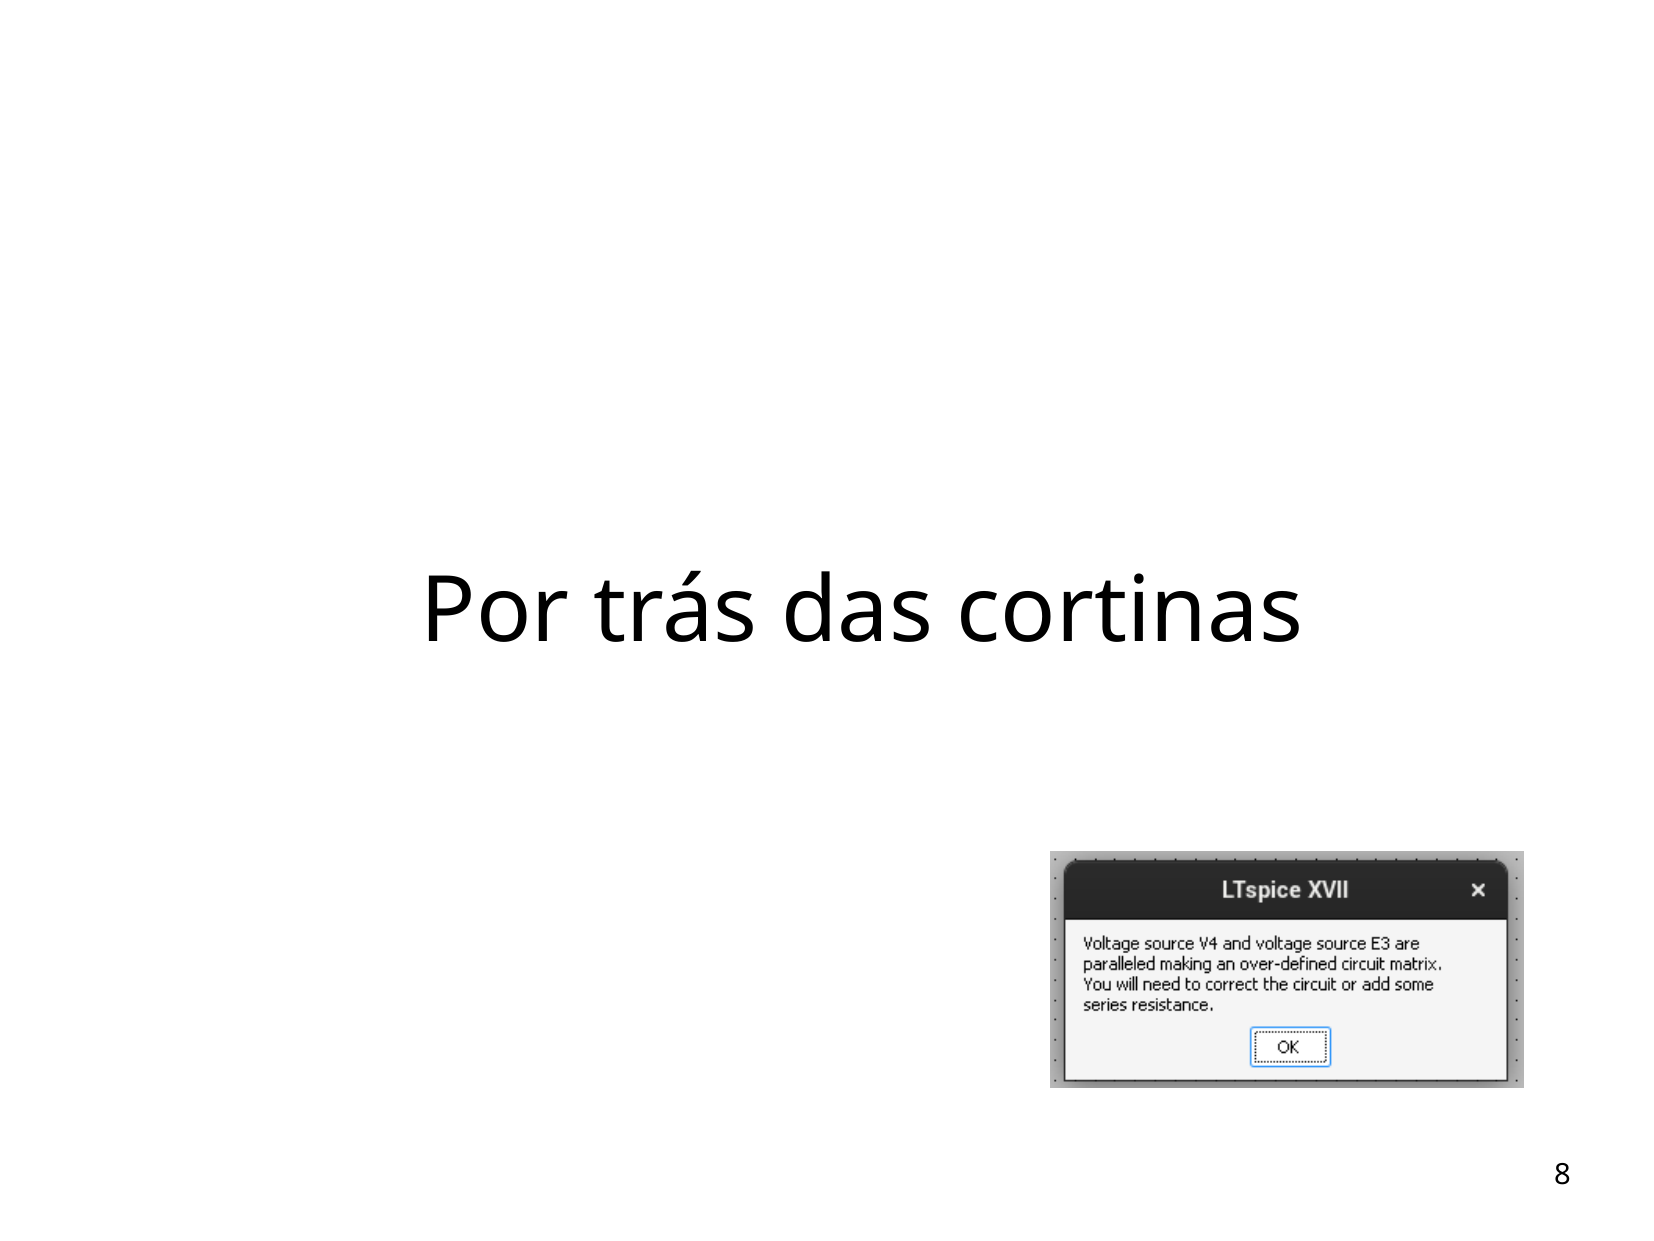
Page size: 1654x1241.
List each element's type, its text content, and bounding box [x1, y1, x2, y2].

list Por trás das cortinas [285, 543, 1369, 697]
picture [1050, 851, 1524, 1088]
